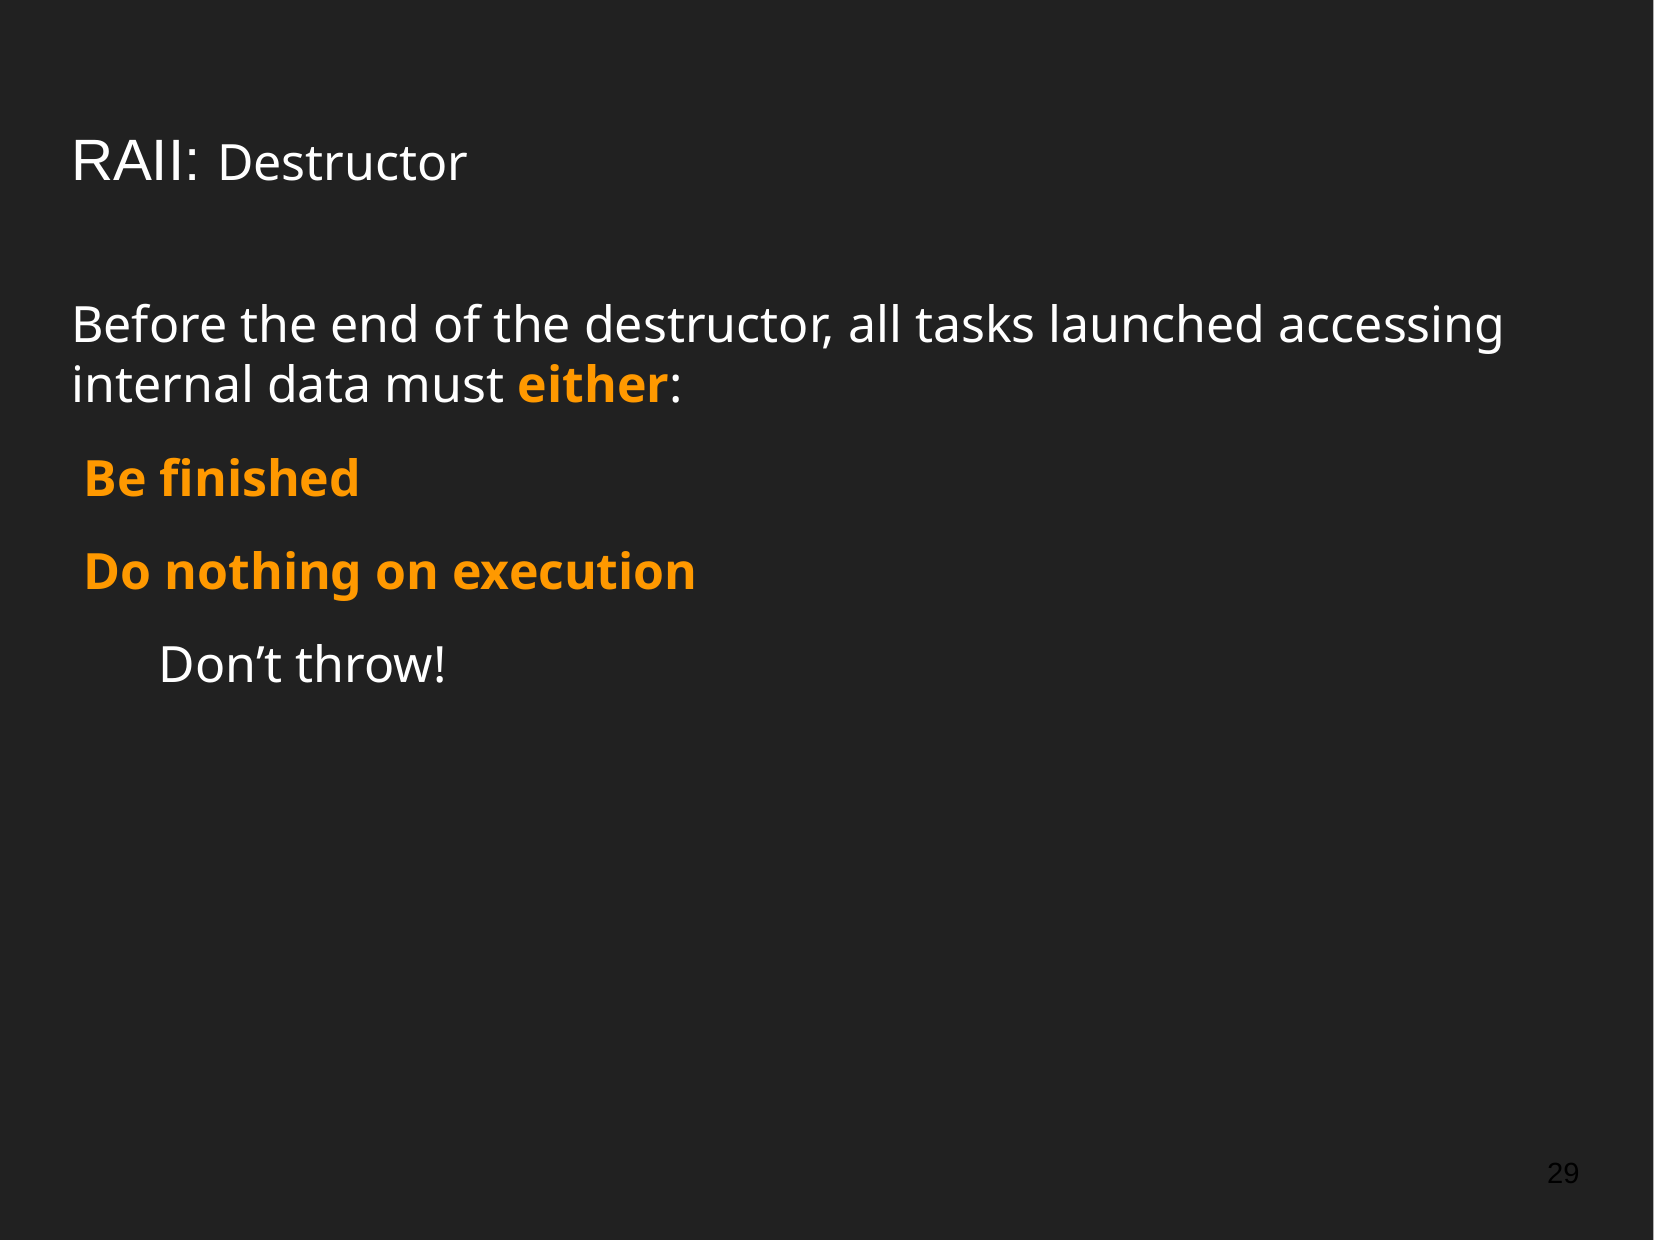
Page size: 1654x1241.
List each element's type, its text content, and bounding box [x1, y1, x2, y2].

slide_number <number> [1532, 1124, 1632, 1220]
title RAII: Destructor [56, 107, 1598, 246]
list Before the end of the destructor, all tasks launched accessing internal data must either: Be finished Do nothing on execution Don’t throw! [56, 277, 1598, 1102]
